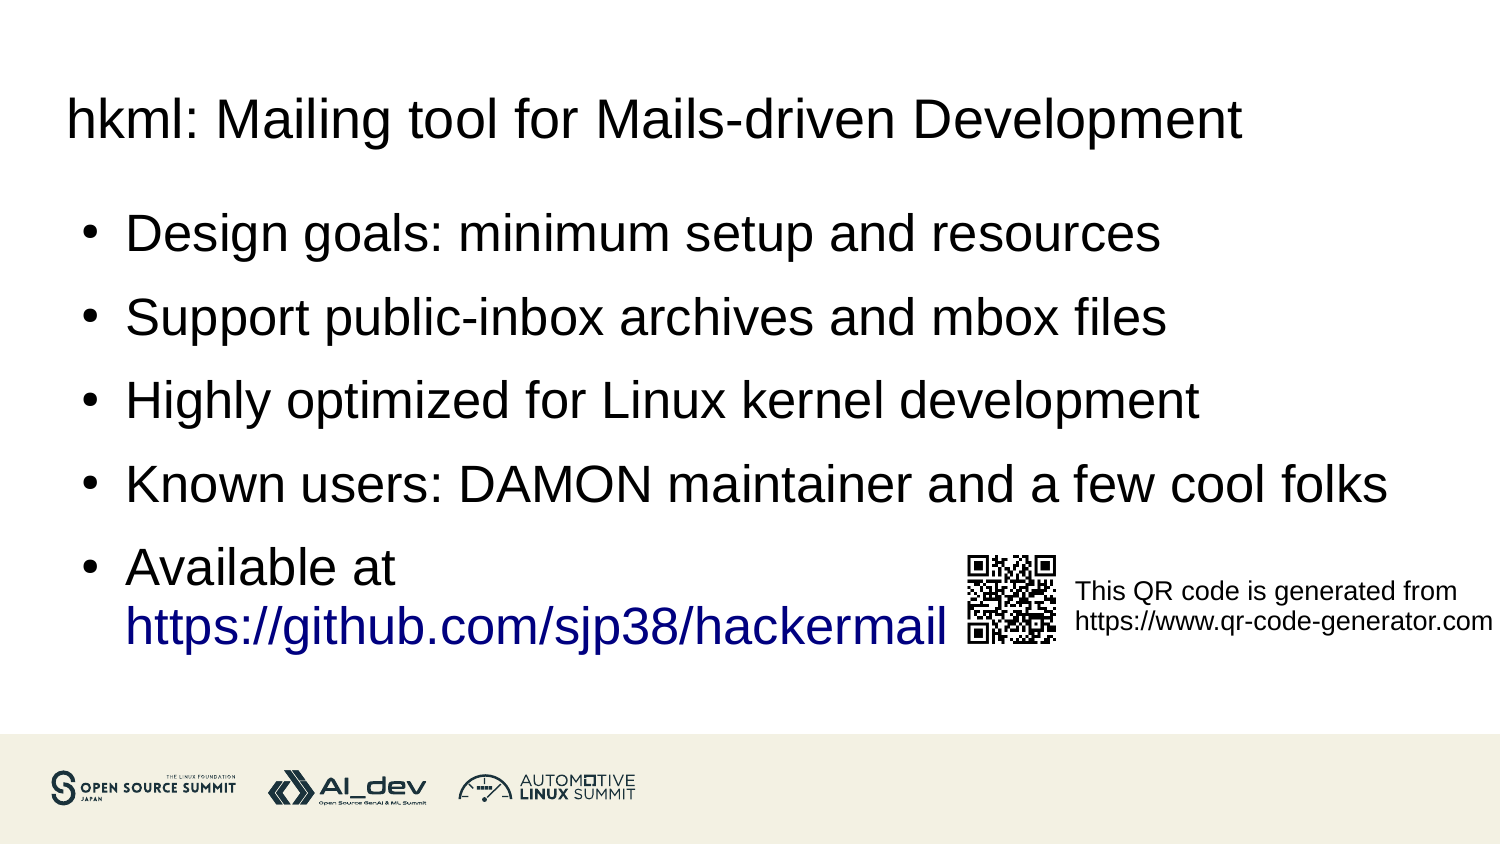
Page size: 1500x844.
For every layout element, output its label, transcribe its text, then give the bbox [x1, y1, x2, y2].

list Design goals: minimum setup and resources Support public-inbox archives and mbox files Highly optimized for Linux kernel development Known users: DAMON maintainer and a few cool folks Available at https://github.com/sjp38/hackermail [51, 189, 1449, 676]
picture [963, 549, 1060, 650]
text_box This QR code is generated from https://www.qr-code-generator.com [1059, 568, 1500, 644]
title hkml: Mailing tool for Mails-driven Development [51, 72, 1449, 167]
